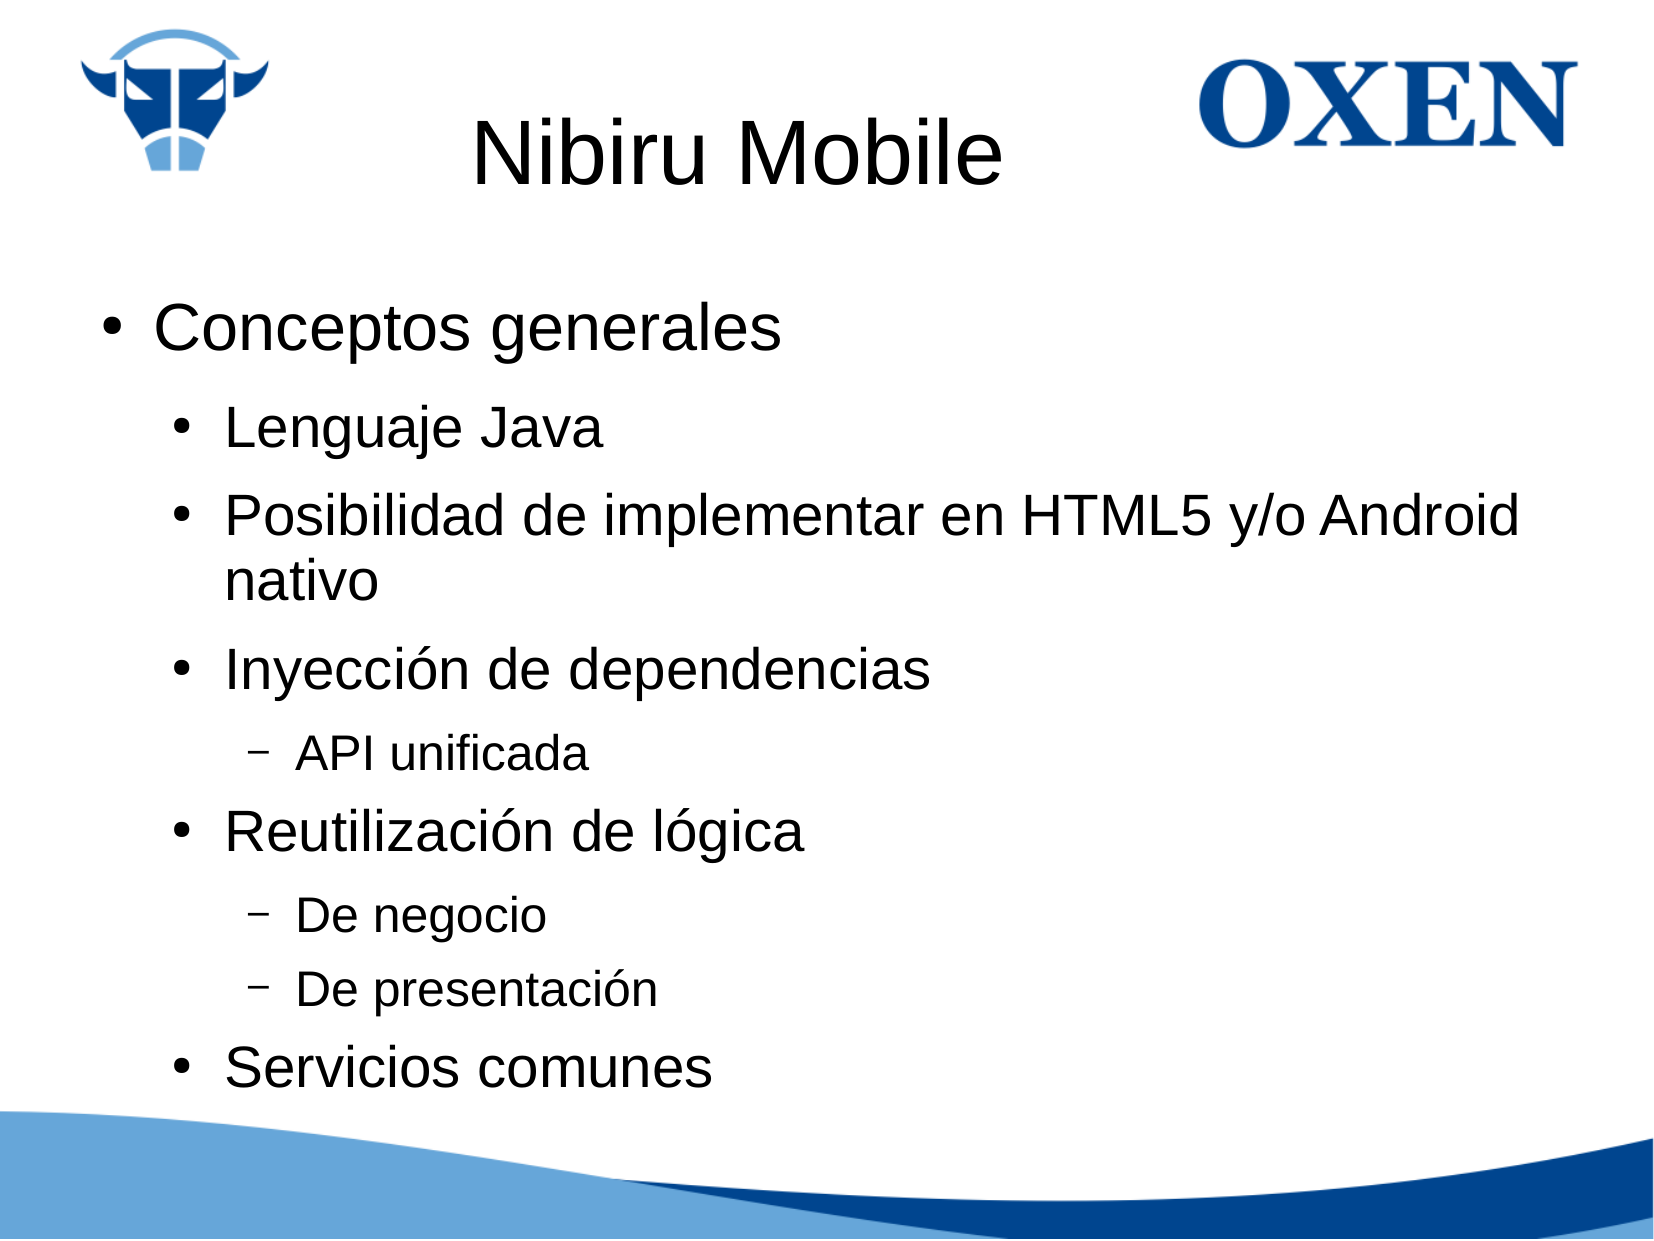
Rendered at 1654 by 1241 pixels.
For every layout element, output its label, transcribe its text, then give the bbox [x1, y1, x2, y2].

picture [5, 11, 1654, 195]
list Conceptos generales Lenguaje Java Posibilidad de implementar en HTML5 y/o Android nativo Inyección de dependencias API unificada Reutilización de lógica De negocio De presentación Servicios comunes [82, 290, 1571, 1100]
title Nibiru Mobile [265, 56, 1211, 250]
picture [0, 1104, 1654, 1239]
